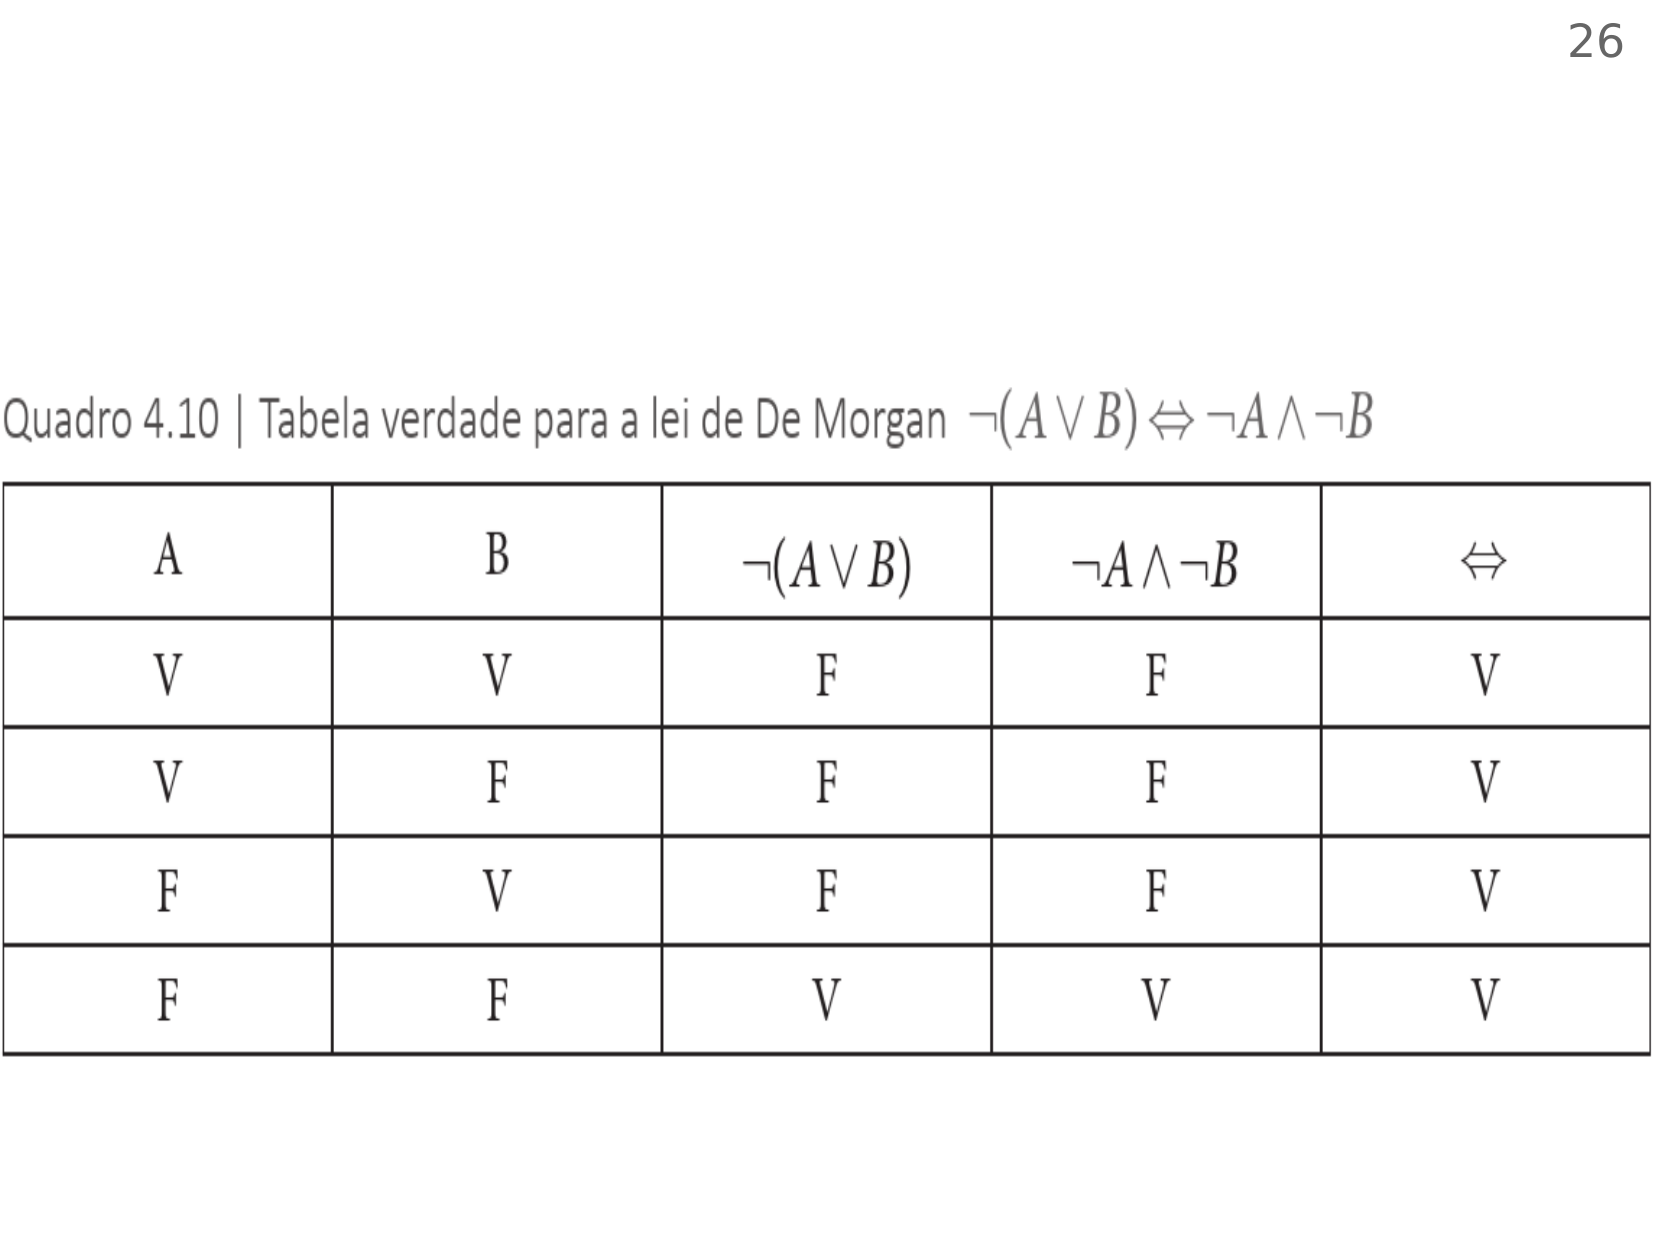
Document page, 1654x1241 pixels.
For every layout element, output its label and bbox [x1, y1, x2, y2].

picture [0, 386, 1654, 1063]
